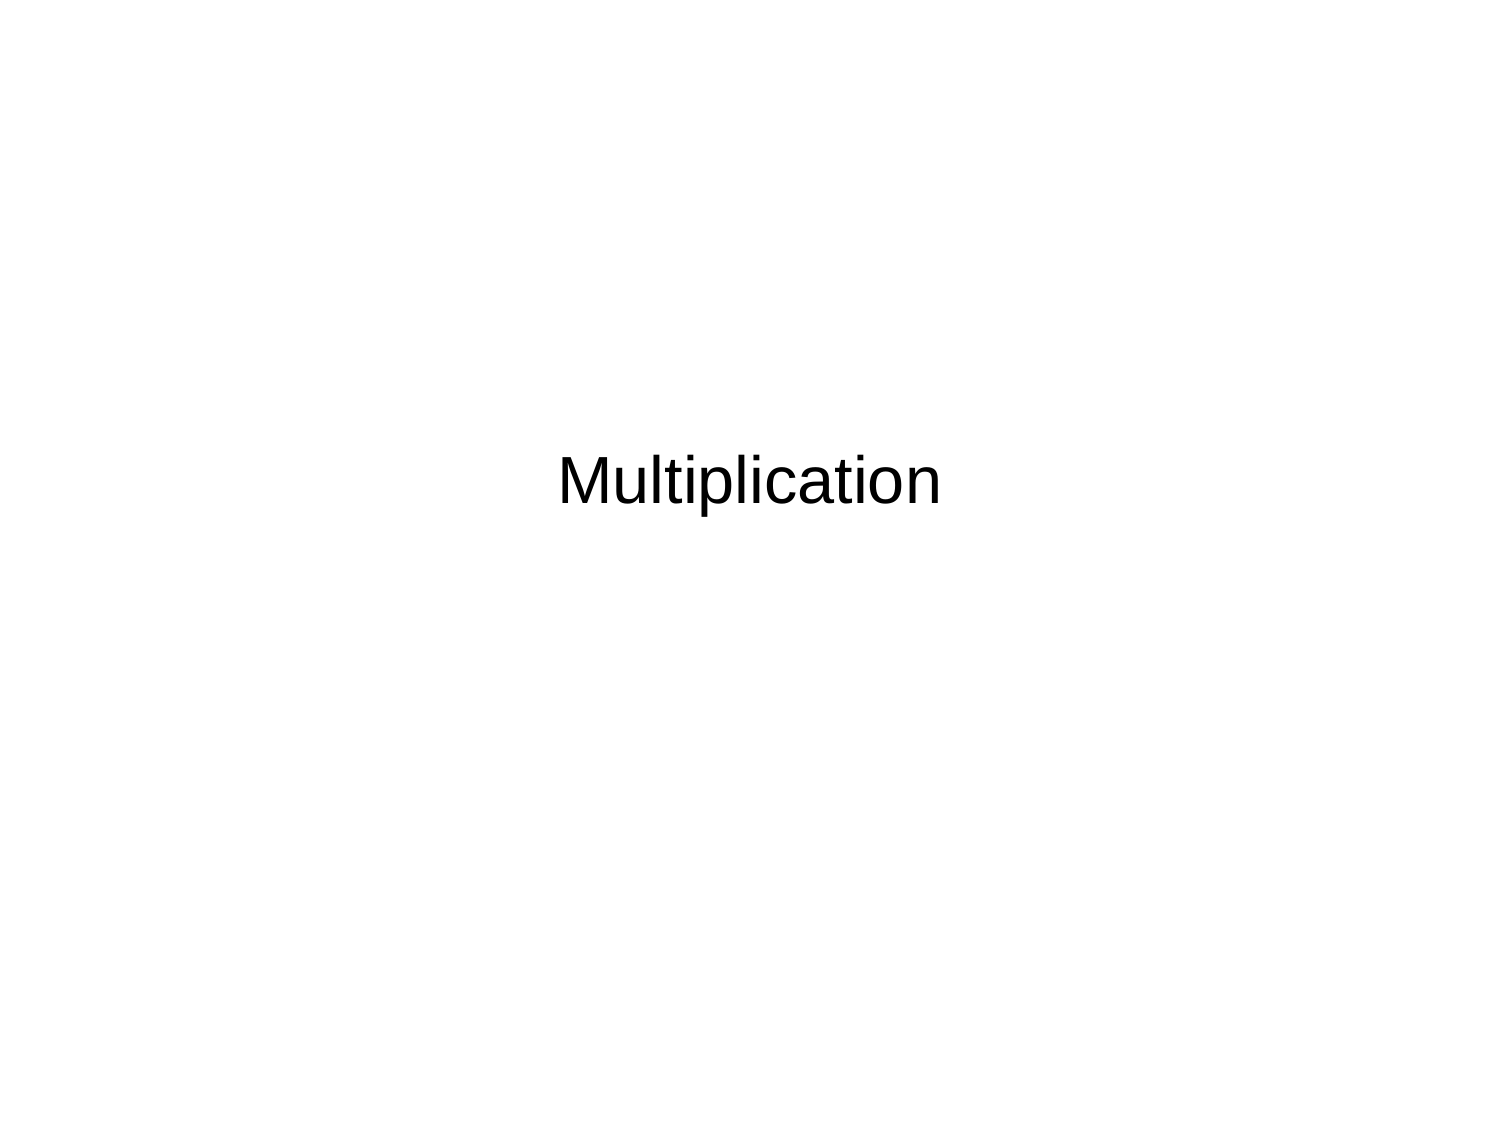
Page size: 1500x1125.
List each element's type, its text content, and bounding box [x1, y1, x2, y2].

subtitle Multiplication [75, 44, 1425, 916]
